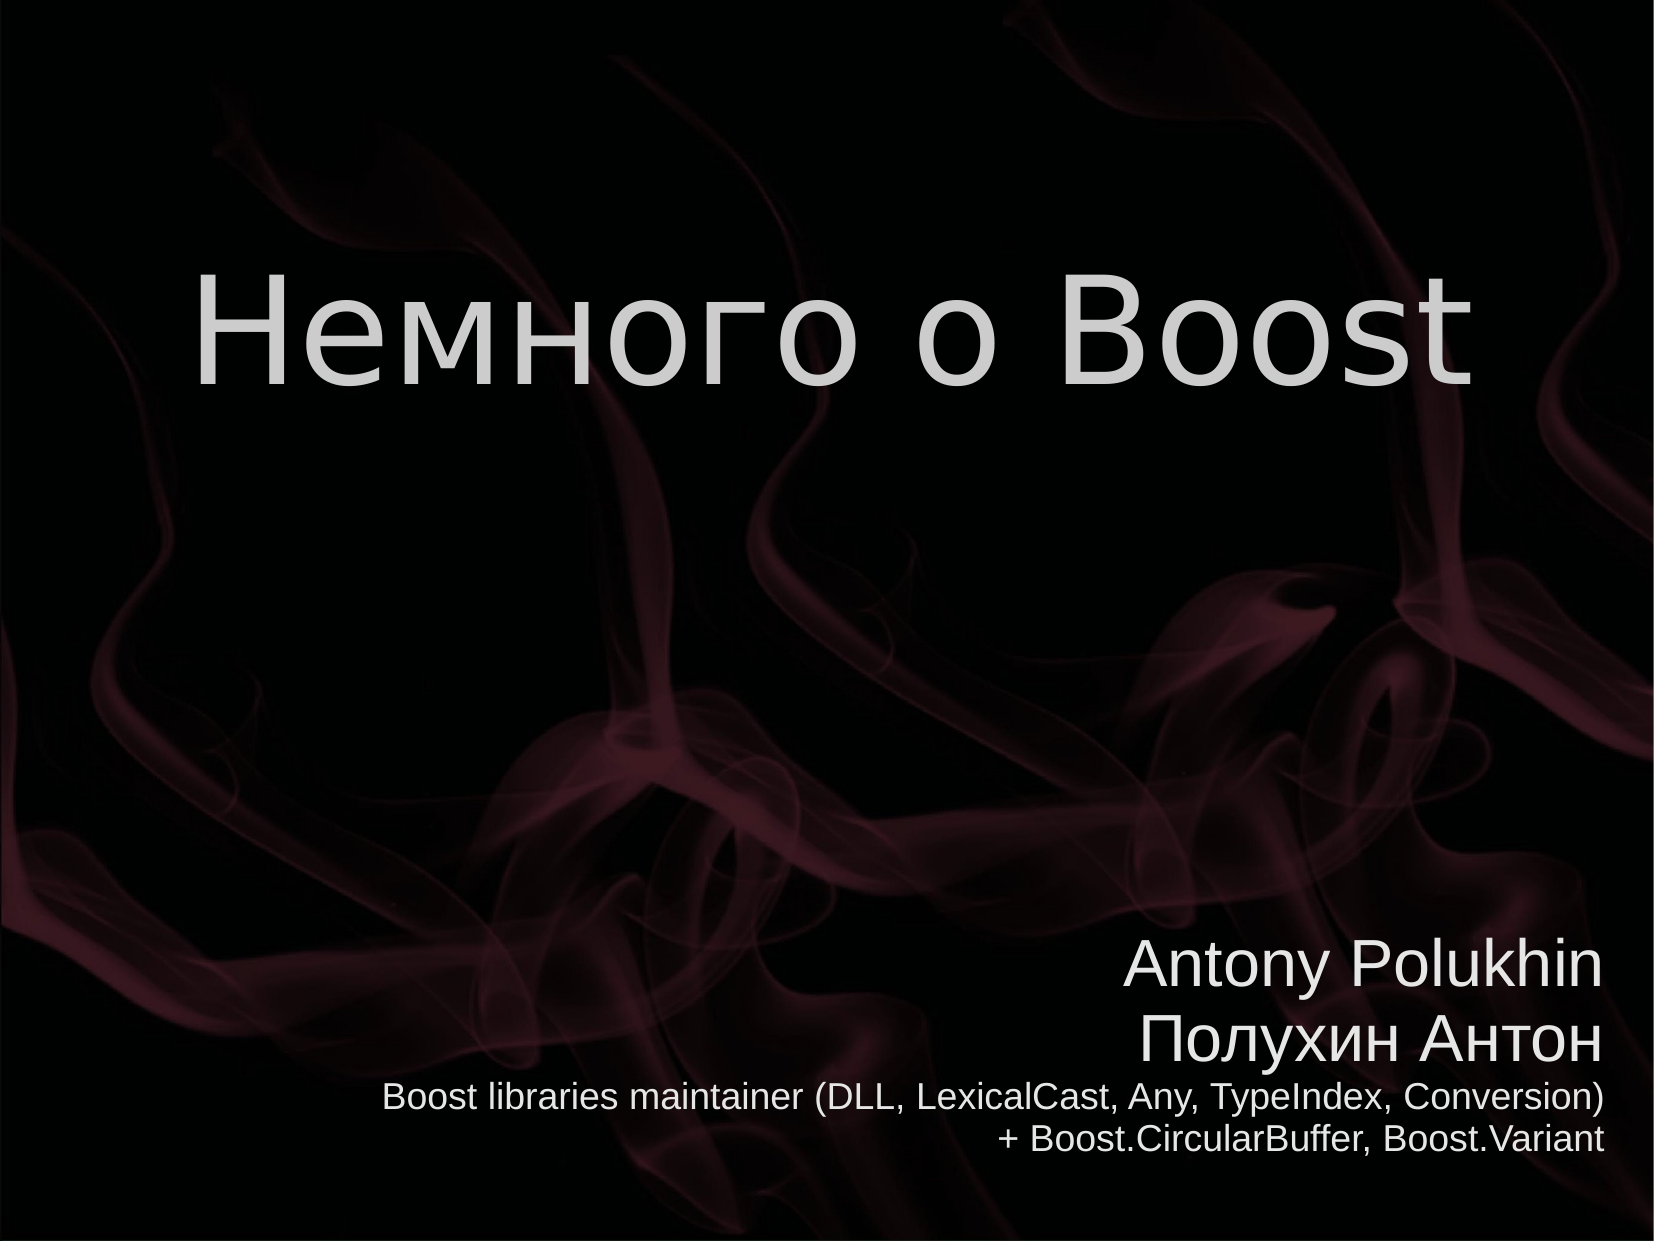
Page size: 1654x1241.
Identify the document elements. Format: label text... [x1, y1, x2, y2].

picture [0, 0, 1654, 1241]
title Немного о Boost [86, 105, 1576, 736]
subtitle Antony Polukhin Полухин Антон Boost libraries maintainer (DLL, LexicalCast, Any, TypeIndex, Conversion) + Boost.CircularBuffer, Boost.Variant [150, 925, 1606, 1160]
